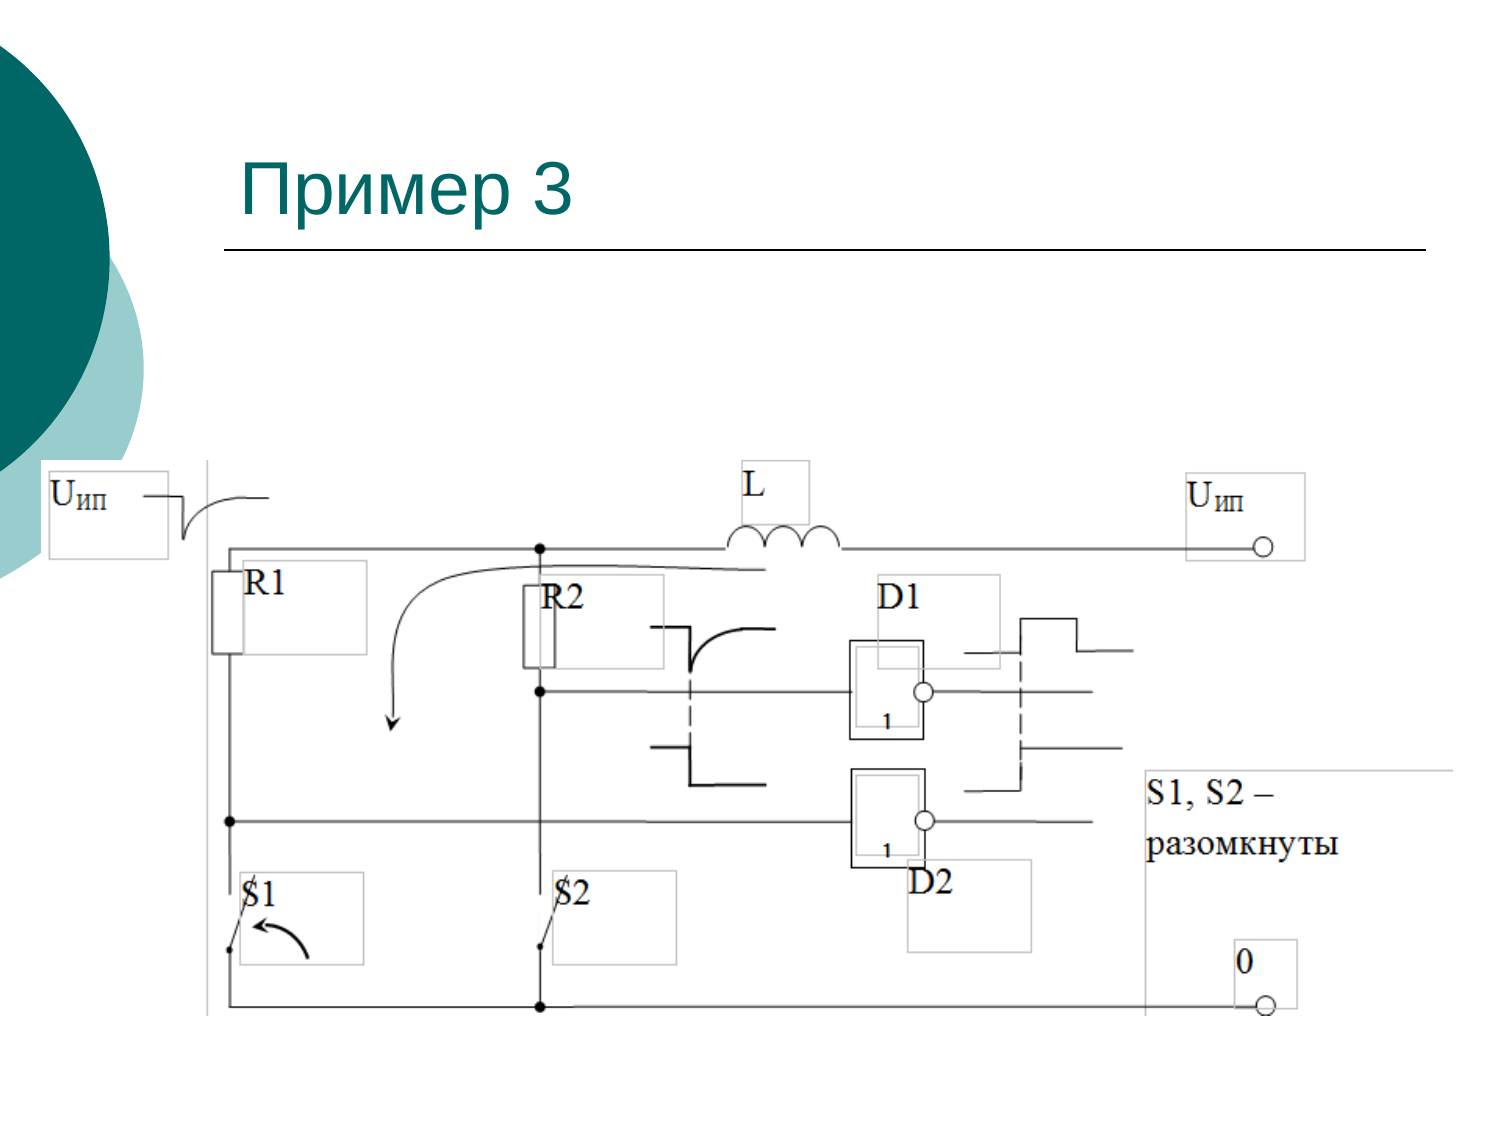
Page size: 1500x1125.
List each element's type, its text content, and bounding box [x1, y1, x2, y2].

title Пример 3 [224, 49, 1425, 237]
picture [41, 460, 1453, 1016]
